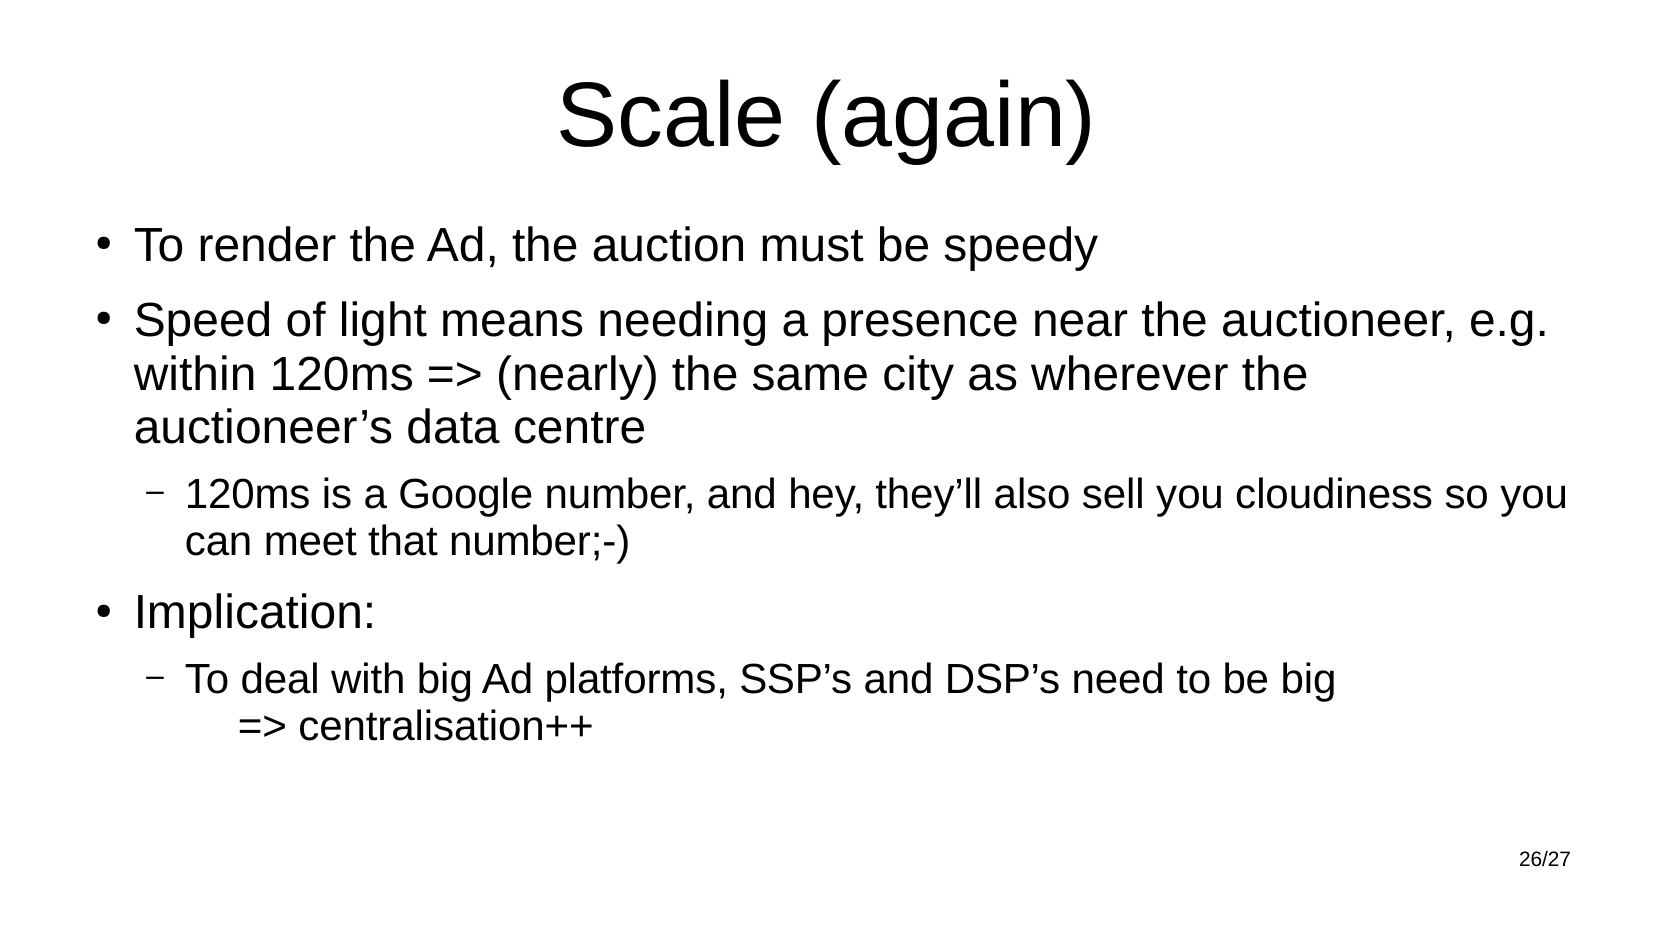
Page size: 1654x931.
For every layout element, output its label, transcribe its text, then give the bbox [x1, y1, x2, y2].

list To render the Ad, the auction must be speedy Speed of light means needing a presence near the auctioneer, e.g. within 120ms => (nearly) the same city as wherever the auctioneer’s data centre 120ms is a Google number, and hey, they’ll also sell you cloudiness so you can meet that number;-) Implication: To deal with big Ad platforms, SSP’s and DSP’s need to be big => centralisation++ [82, 217, 1571, 758]
title Scale (again) [82, 37, 1571, 193]
